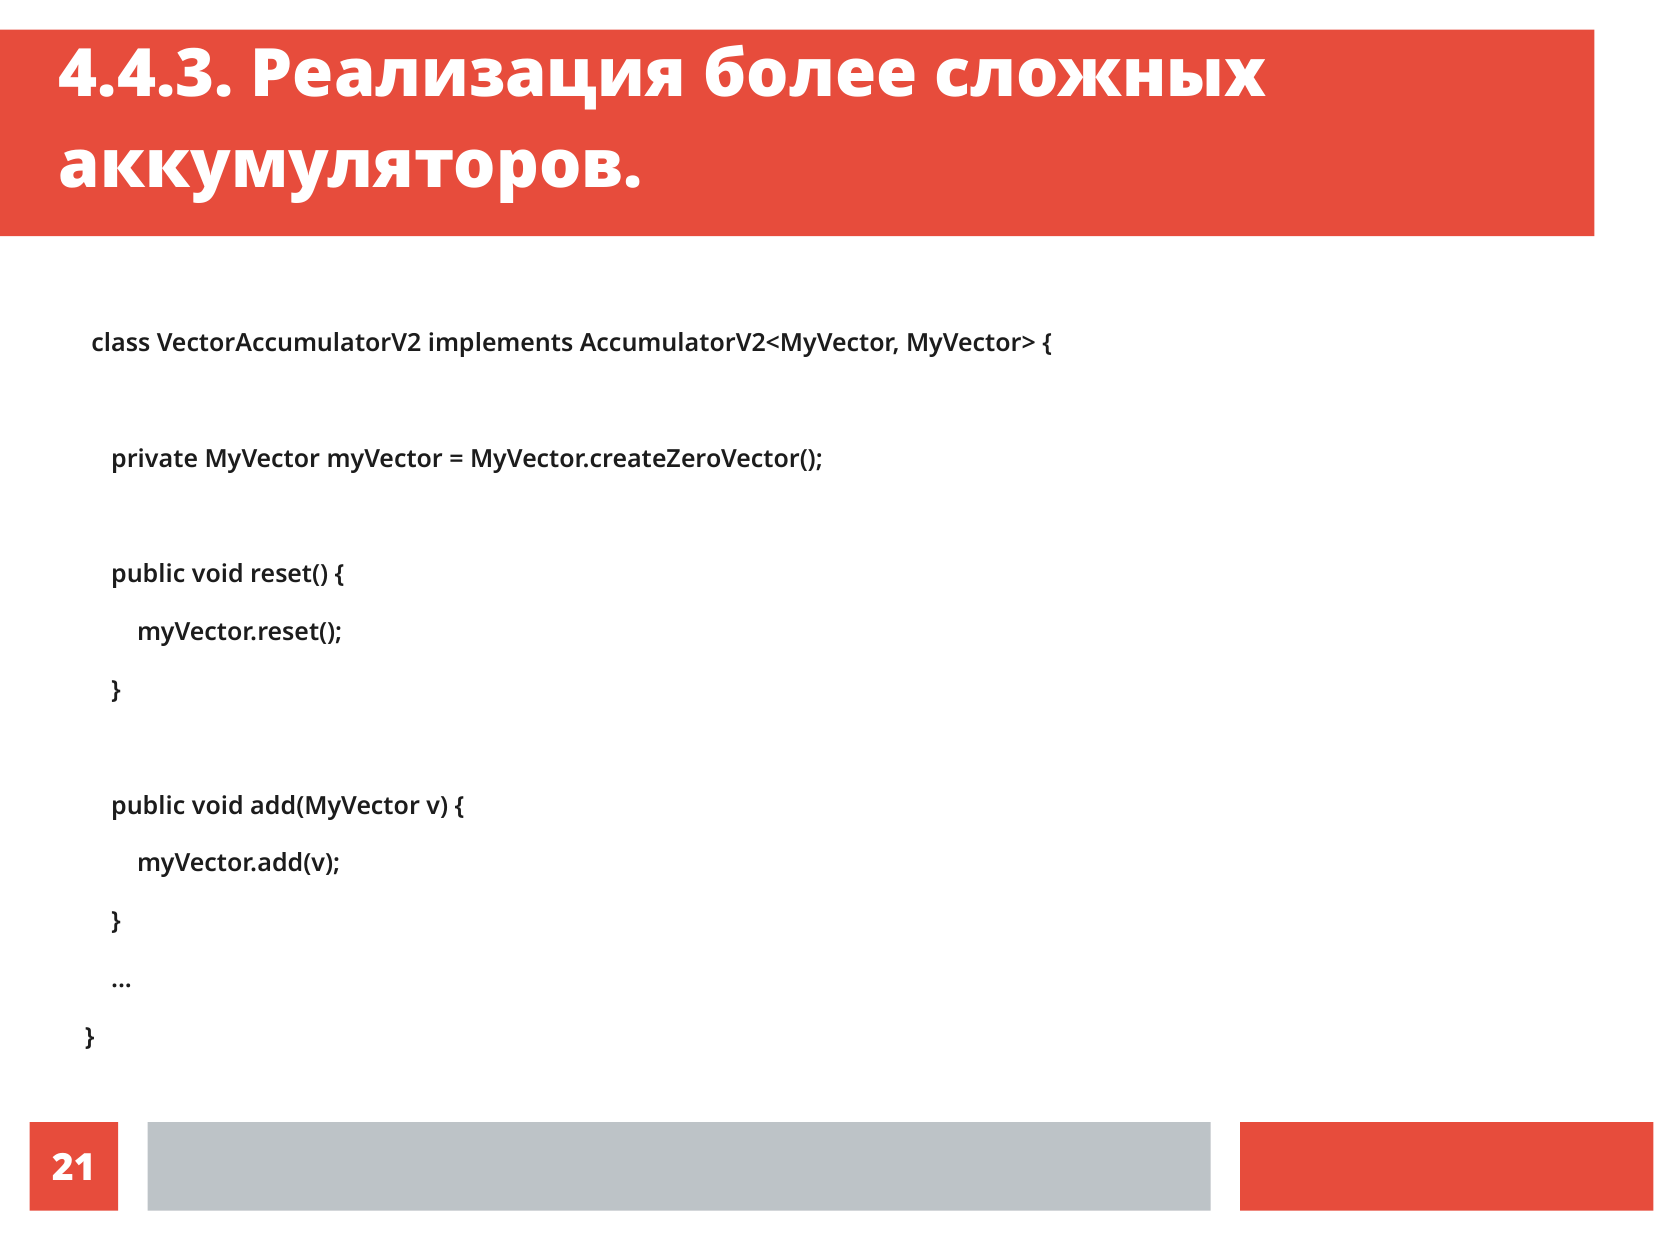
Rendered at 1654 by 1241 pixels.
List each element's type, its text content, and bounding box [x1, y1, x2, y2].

title 4.4.3. Реализация более сложных аккумуляторов. [59, 59, 1595, 207]
list class VectorAccumulatorV2 implements AccumulatorV2<MyVector, MyVector> { private MyVector myVector = MyVector.createZeroVector(); public void reset() { myVector.reset(); } public void add(MyVector v) { myVector.add(v); } ... } [59, 324, 1565, 1093]
